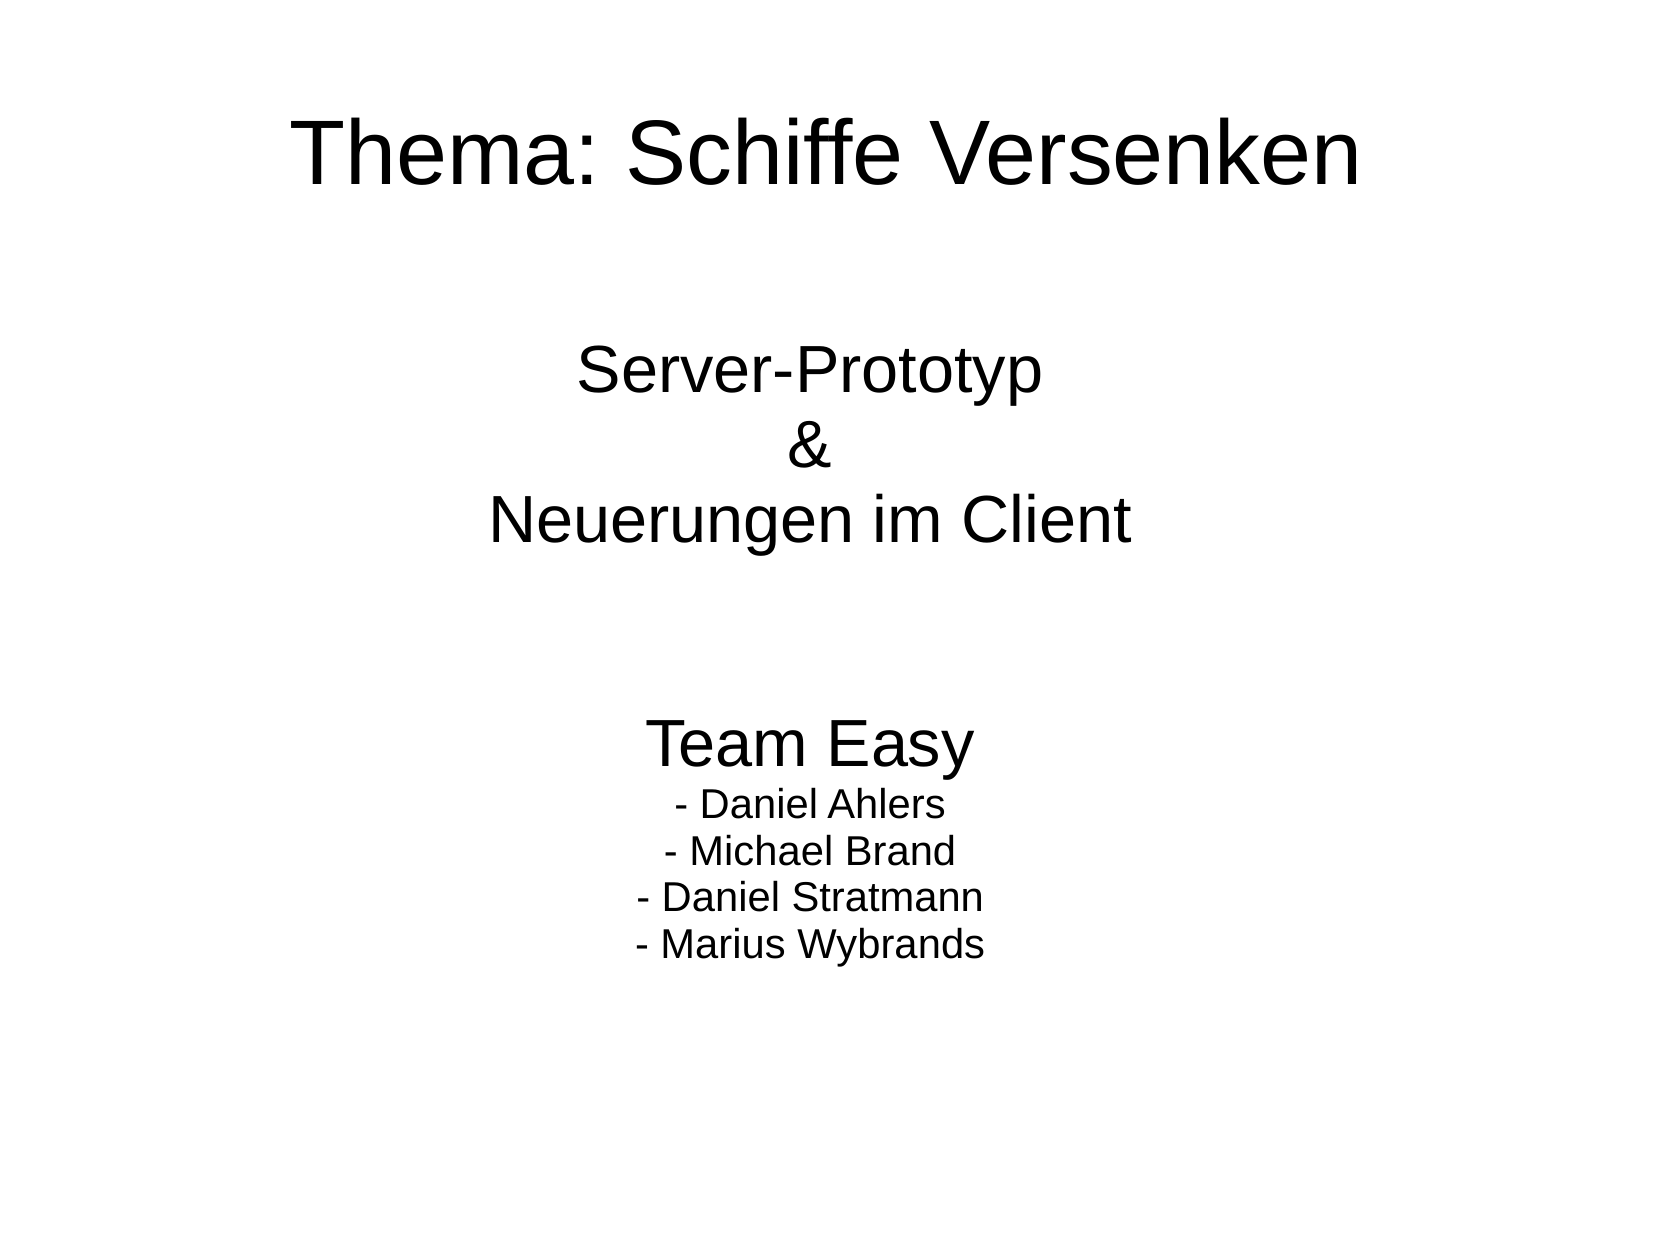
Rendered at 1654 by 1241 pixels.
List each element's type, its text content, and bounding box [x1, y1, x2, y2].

title Thema: Schiffe Versenken [82, 49, 1571, 257]
subtitle Server-Prototyp & Neuerungen im Client Team Easy - Daniel Ahlers - Michael Brand - Daniel Stratmann - Marius Wybrands [82, 290, 1538, 1010]
